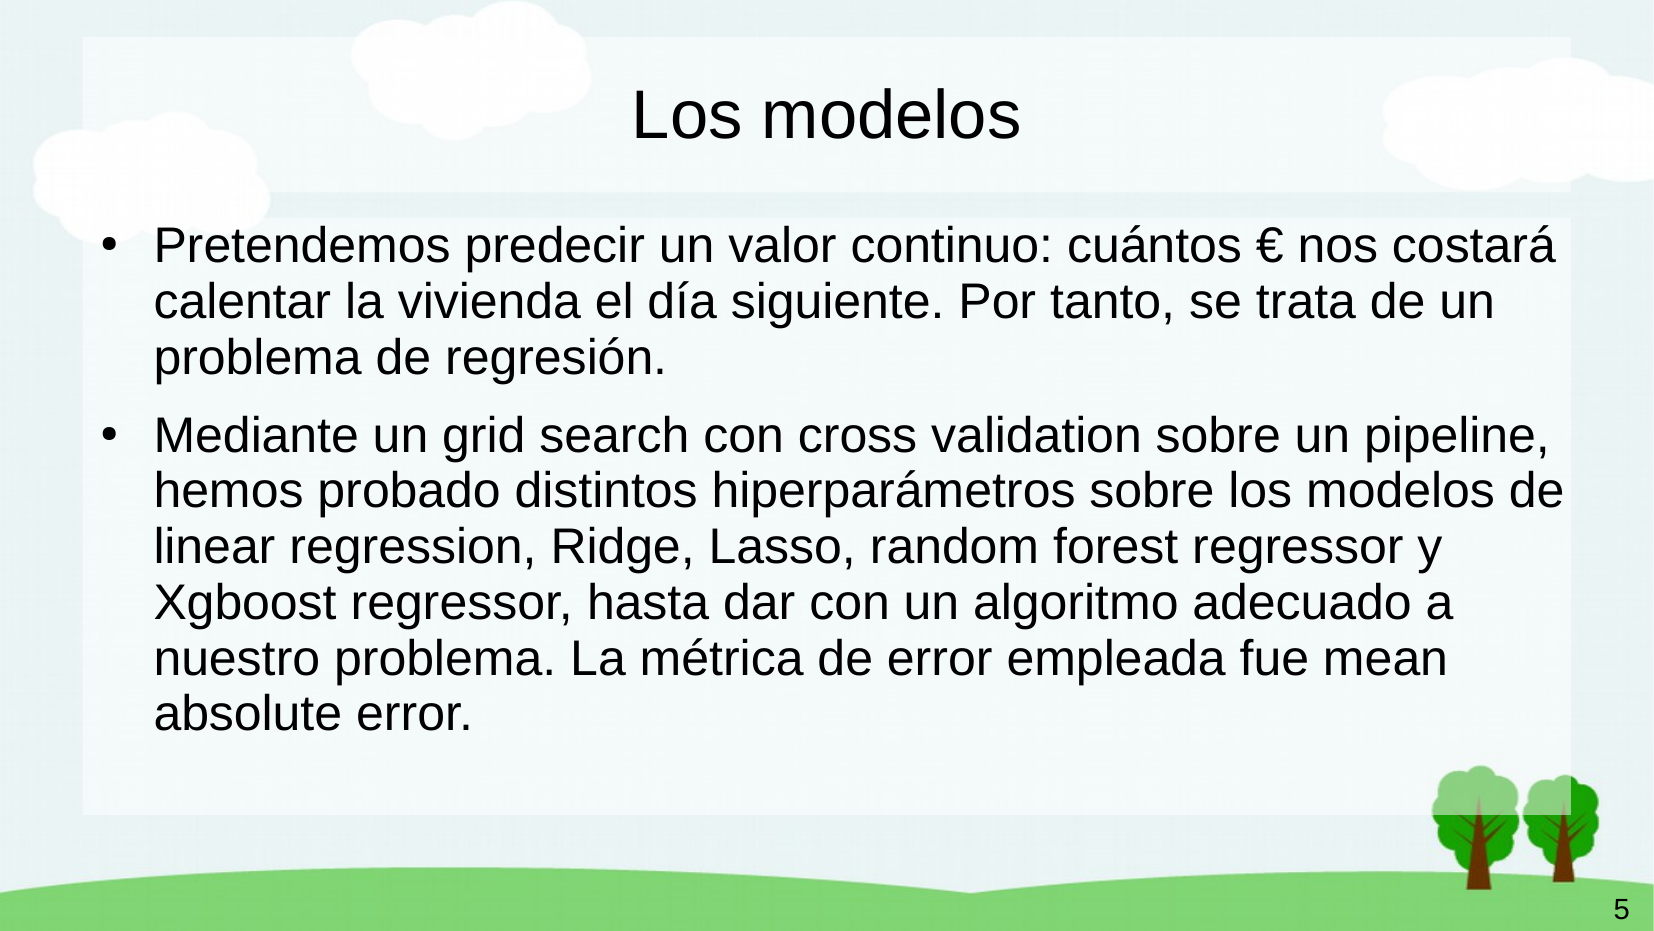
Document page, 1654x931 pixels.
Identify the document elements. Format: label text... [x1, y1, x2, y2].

title Los modelos [82, 37, 1571, 193]
list Pretendemos predecir un valor continuo: cuántos € nos costará calentar la vivienda el día siguiente. Por tanto, se trata de un problema de regresión. Mediante un grid search con cross validation sobre un pipeline, hemos probado distintos hiperparámetros sobre los modelos de linear regression, Ridge, Lasso, random forest regressor y Xgboost regressor, hasta dar con un algoritmo adecuado a nuestro problema. La métrica de error empleada fue mean absolute error. [82, 217, 1571, 815]
picture [0, 0, 1654, 931]
